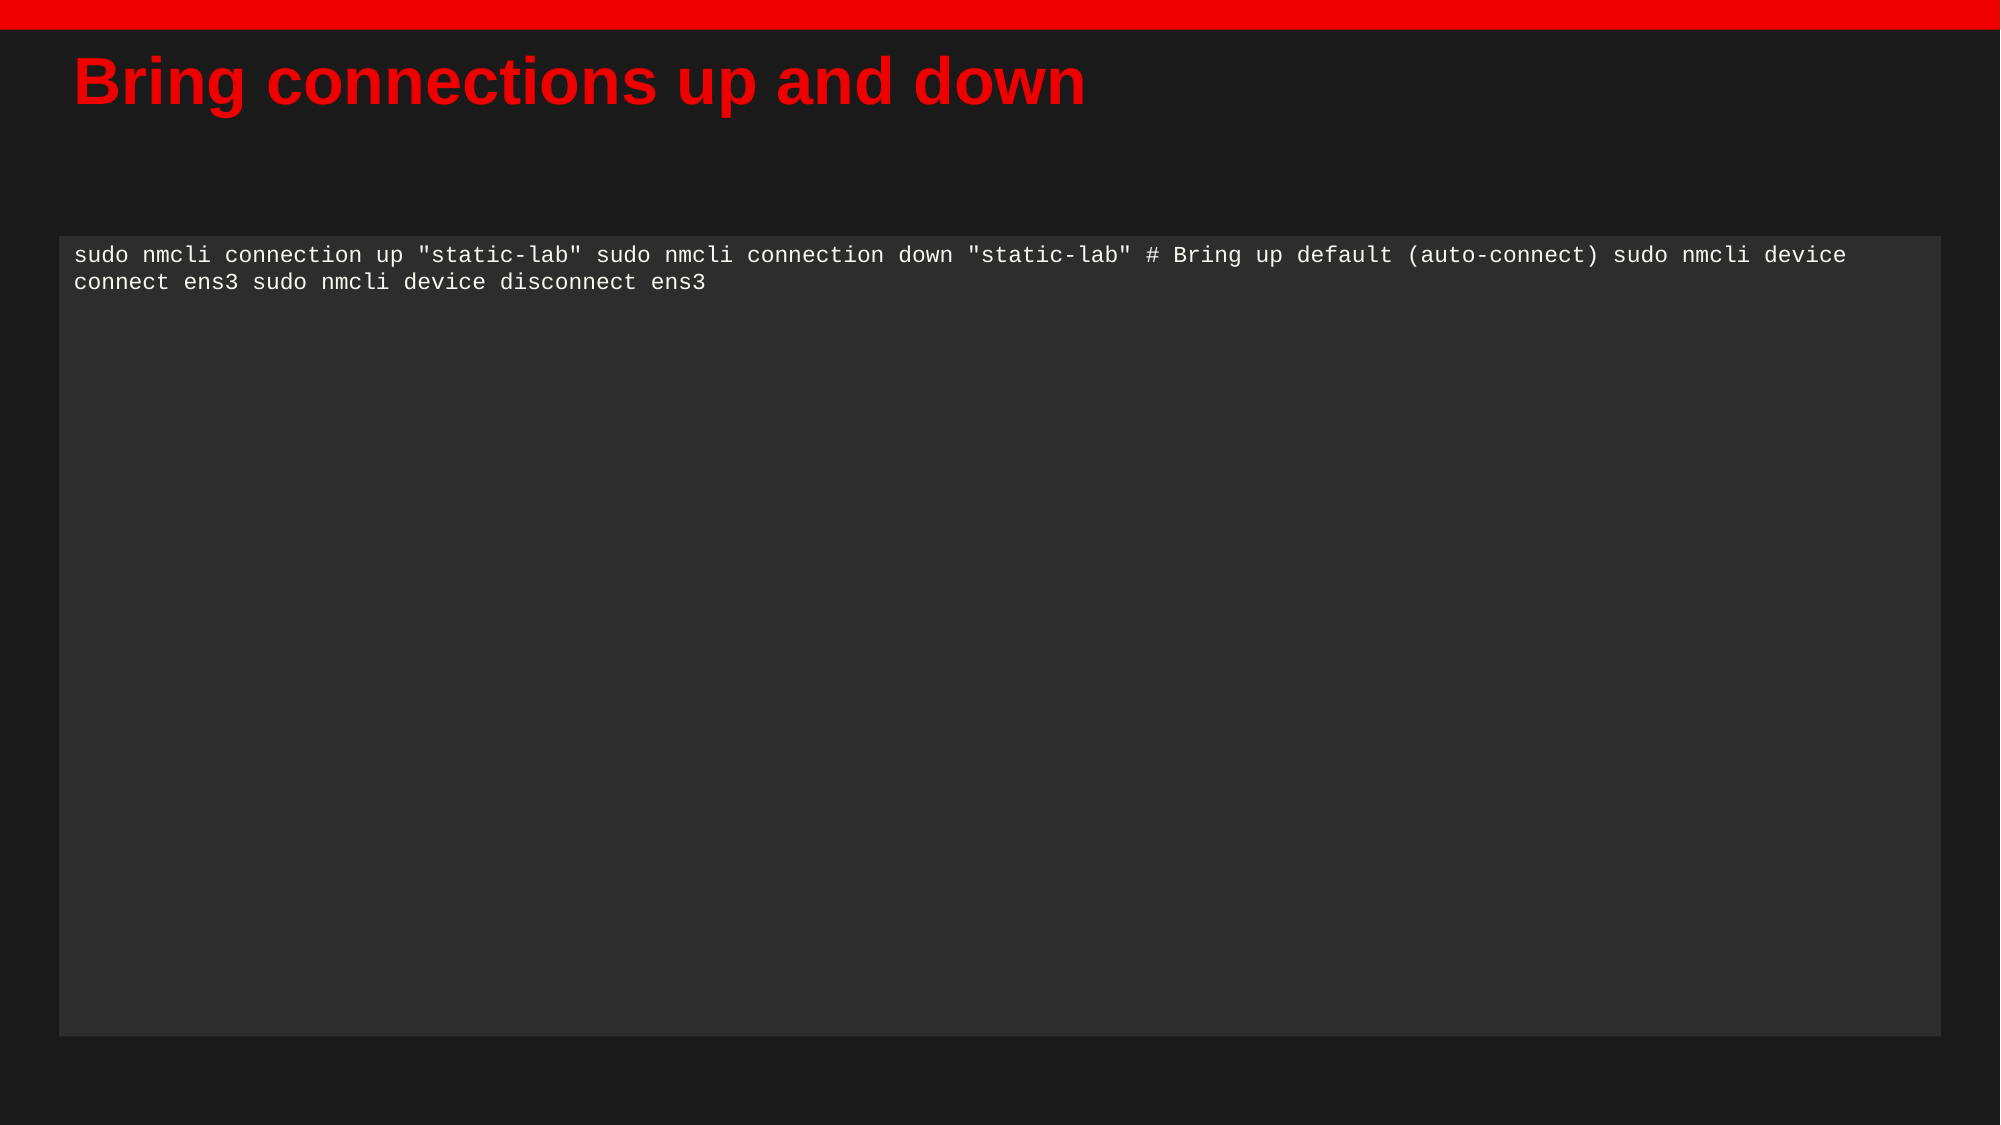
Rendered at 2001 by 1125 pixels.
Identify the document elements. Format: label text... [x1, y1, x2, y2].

text_box Bring connections up and down [59, 36, 1942, 208]
text_box [0, 0, 2001, 30]
text_box sudo nmcli connection up "static-lab" sudo nmcli connection down "static-lab" # Bring up default (auto-connect) sudo nmcli device connect ens3 sudo nmcli device disconnect ens3 [59, 236, 1942, 1037]
